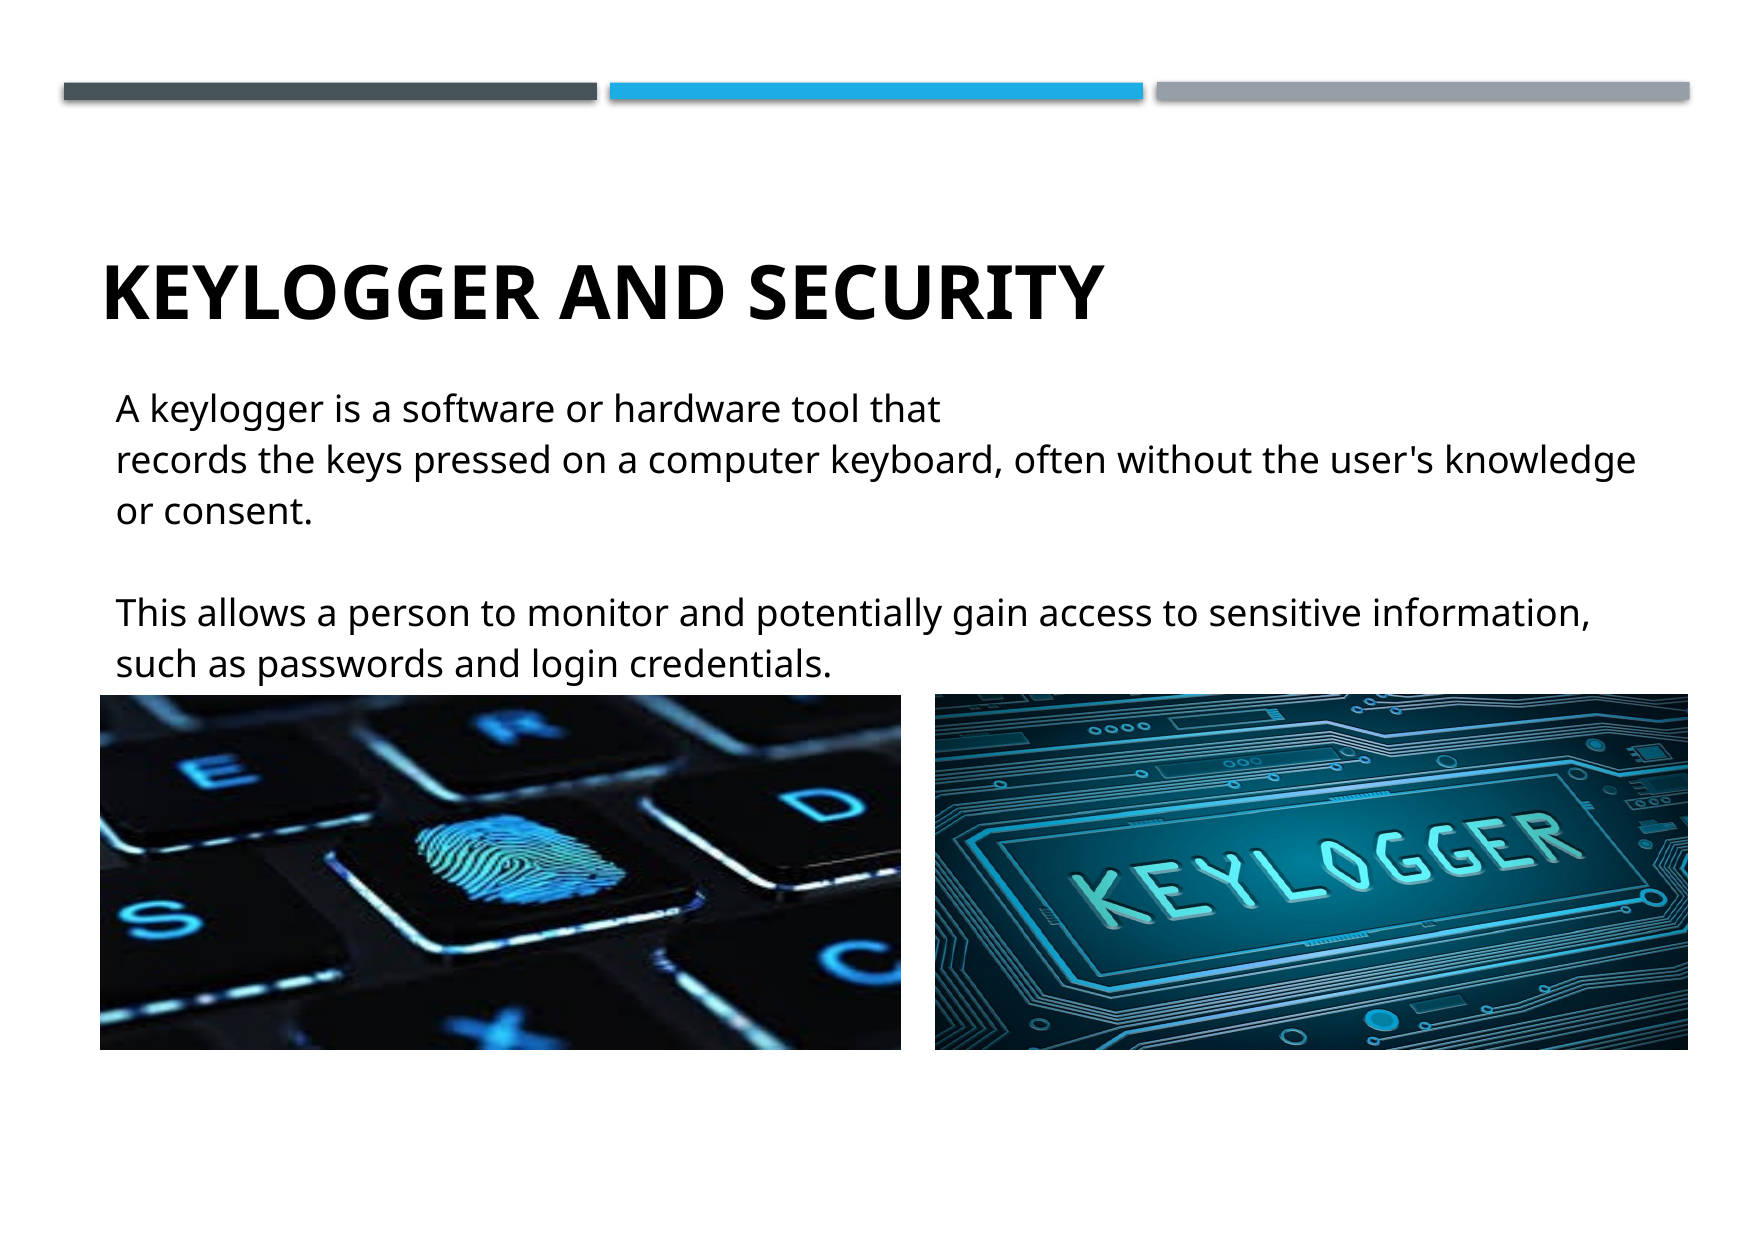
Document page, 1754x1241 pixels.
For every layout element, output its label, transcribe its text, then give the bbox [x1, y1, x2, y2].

picture [1679, 913, 1685, 921]
picture [1268, 716, 1284, 721]
picture [1137, 722, 1148, 731]
picture [935, 694, 1688, 1051]
title KEYLOGGER AND SECURITY [83, 126, 1671, 342]
picture [100, 695, 901, 1051]
text_box A keylogger is a software or hardware tool that records the keys pressed on a computer keyboard, often without the user's knowledge or consent. This allows a person to monitor and potentially gain access to sensitive information, such as passwords and login credentials. [100, 375, 1688, 683]
picture [1120, 724, 1135, 733]
